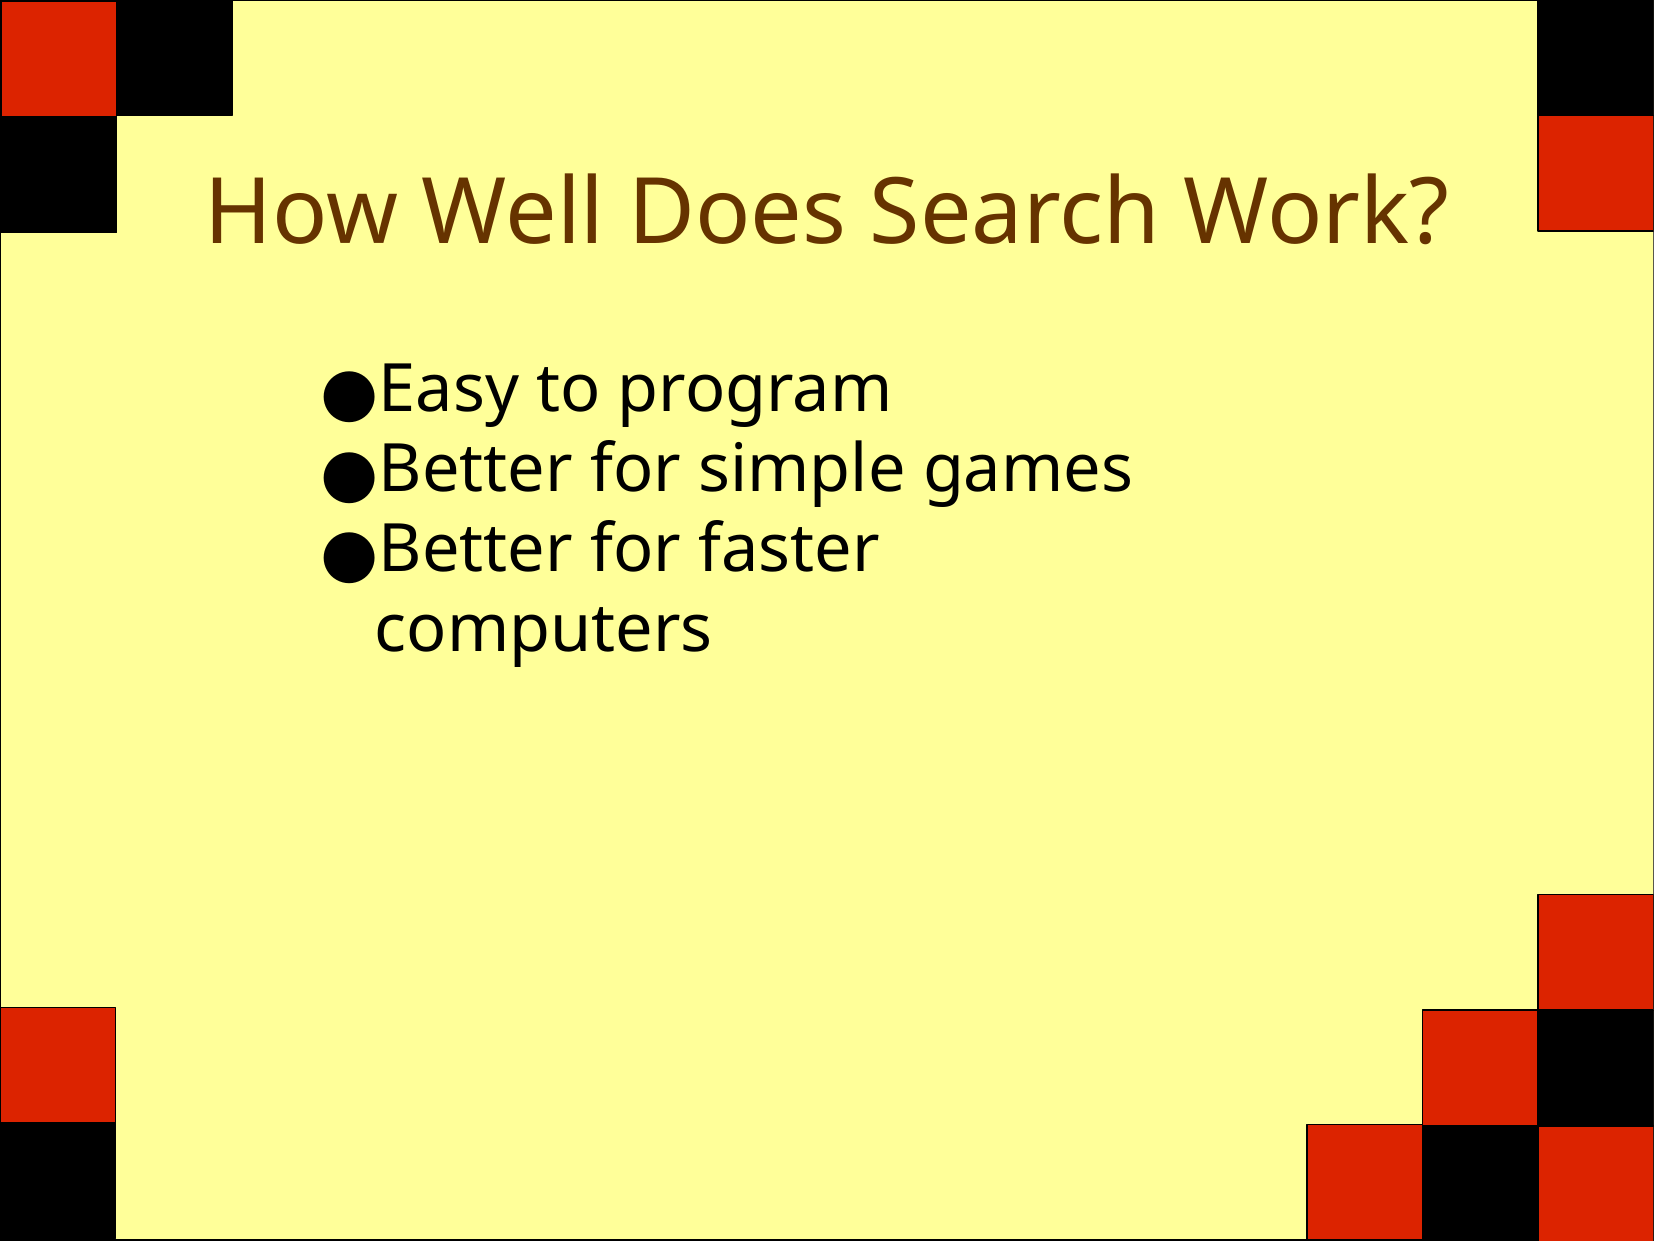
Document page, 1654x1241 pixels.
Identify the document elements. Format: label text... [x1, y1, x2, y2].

text_box How Well Does Search Work? [121, 102, 1534, 310]
text_box Easy to program Better for simple games Better for faster computers [303, 344, 1236, 1126]
